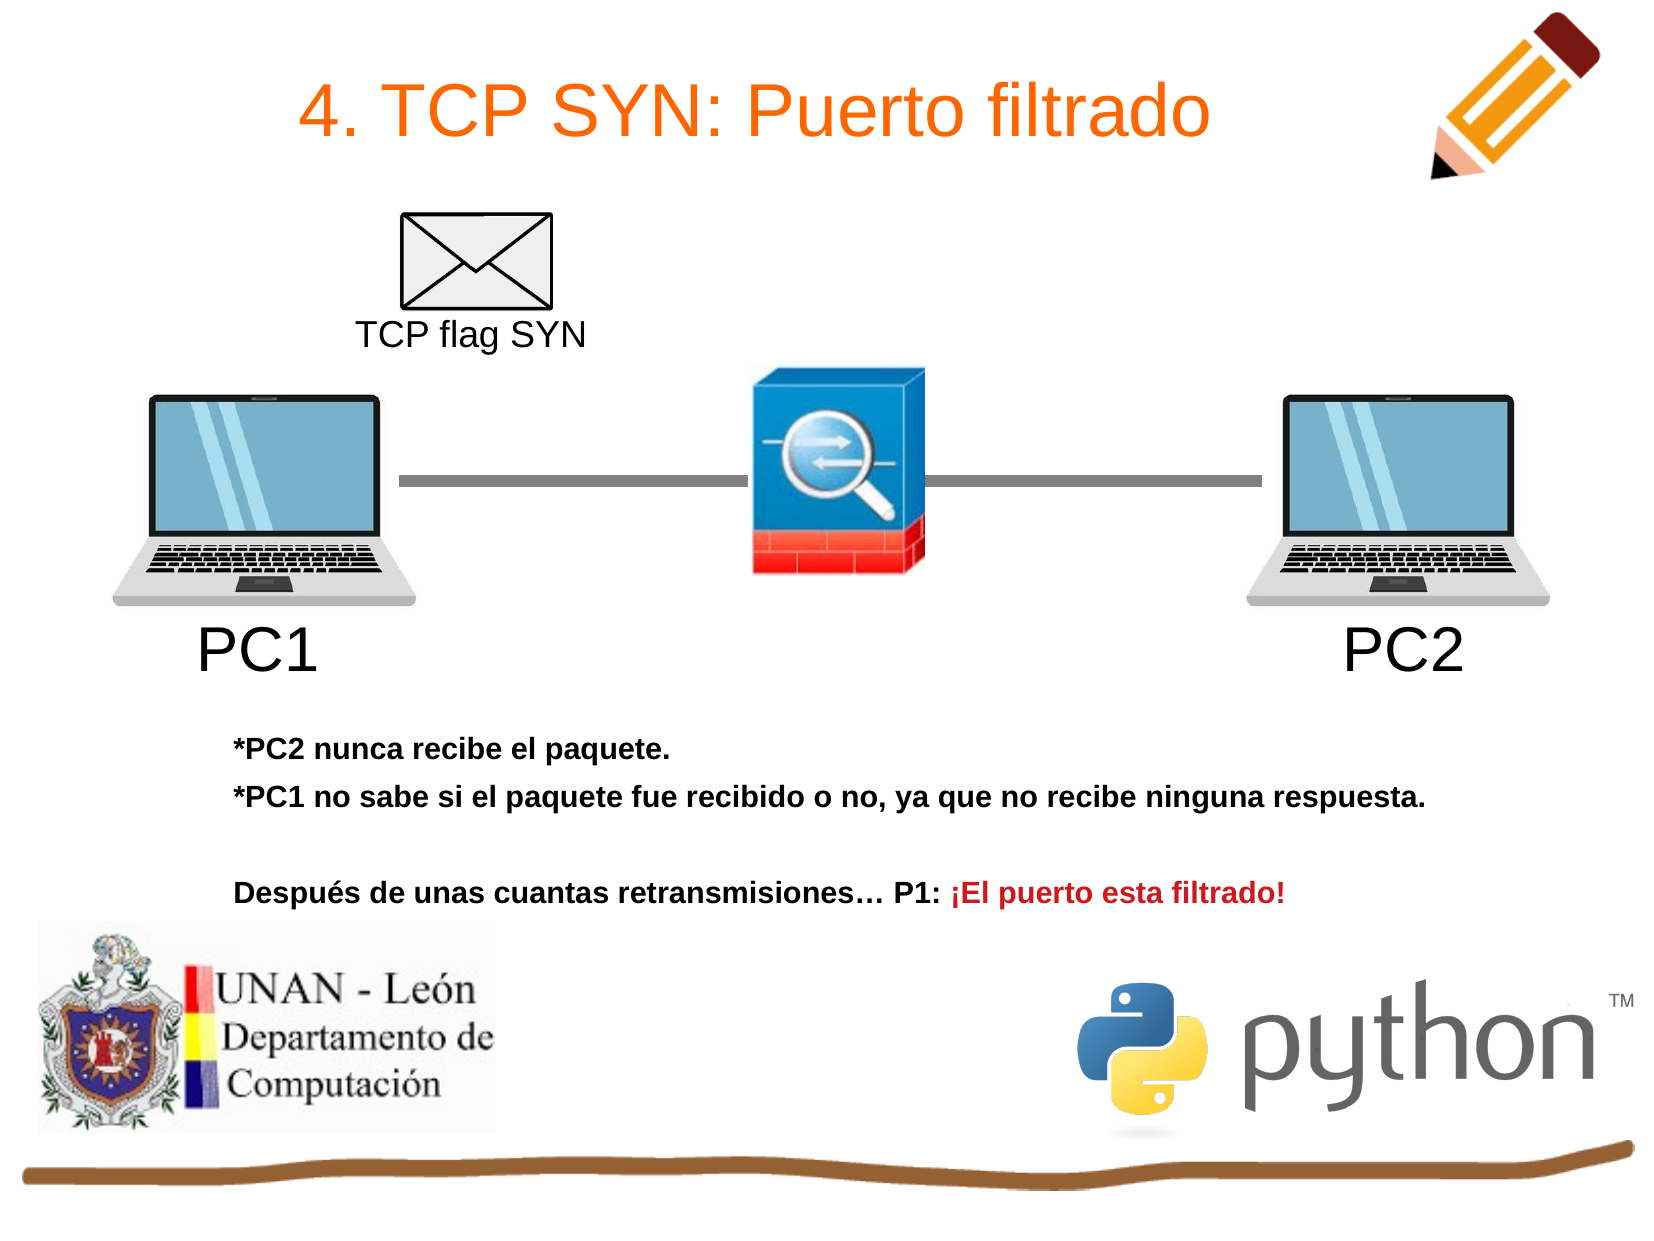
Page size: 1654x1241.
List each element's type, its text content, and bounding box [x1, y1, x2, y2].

text_box TCP flag SYN [340, 306, 604, 364]
list *PC2 nunca recibe el paquete. *PC1 no sabe si el paquete fue recibido o no, ya que no recibe ninguna respuesta. Después de unas cuantas retransmisiones… P1: ¡El puerto esta filtrado! [200, 732, 1453, 922]
list PC2 [1275, 614, 1501, 686]
picture [399, 212, 553, 306]
picture [747, 363, 925, 576]
picture [38, 921, 497, 1134]
picture [104, 386, 420, 612]
picture [22, 970, 1647, 1191]
list PC1 [129, 614, 355, 686]
picture [1237, 386, 1554, 612]
title 4. TCP SYN: Puerto filtrado [82, 49, 1430, 172]
picture [1430, 12, 1601, 181]
